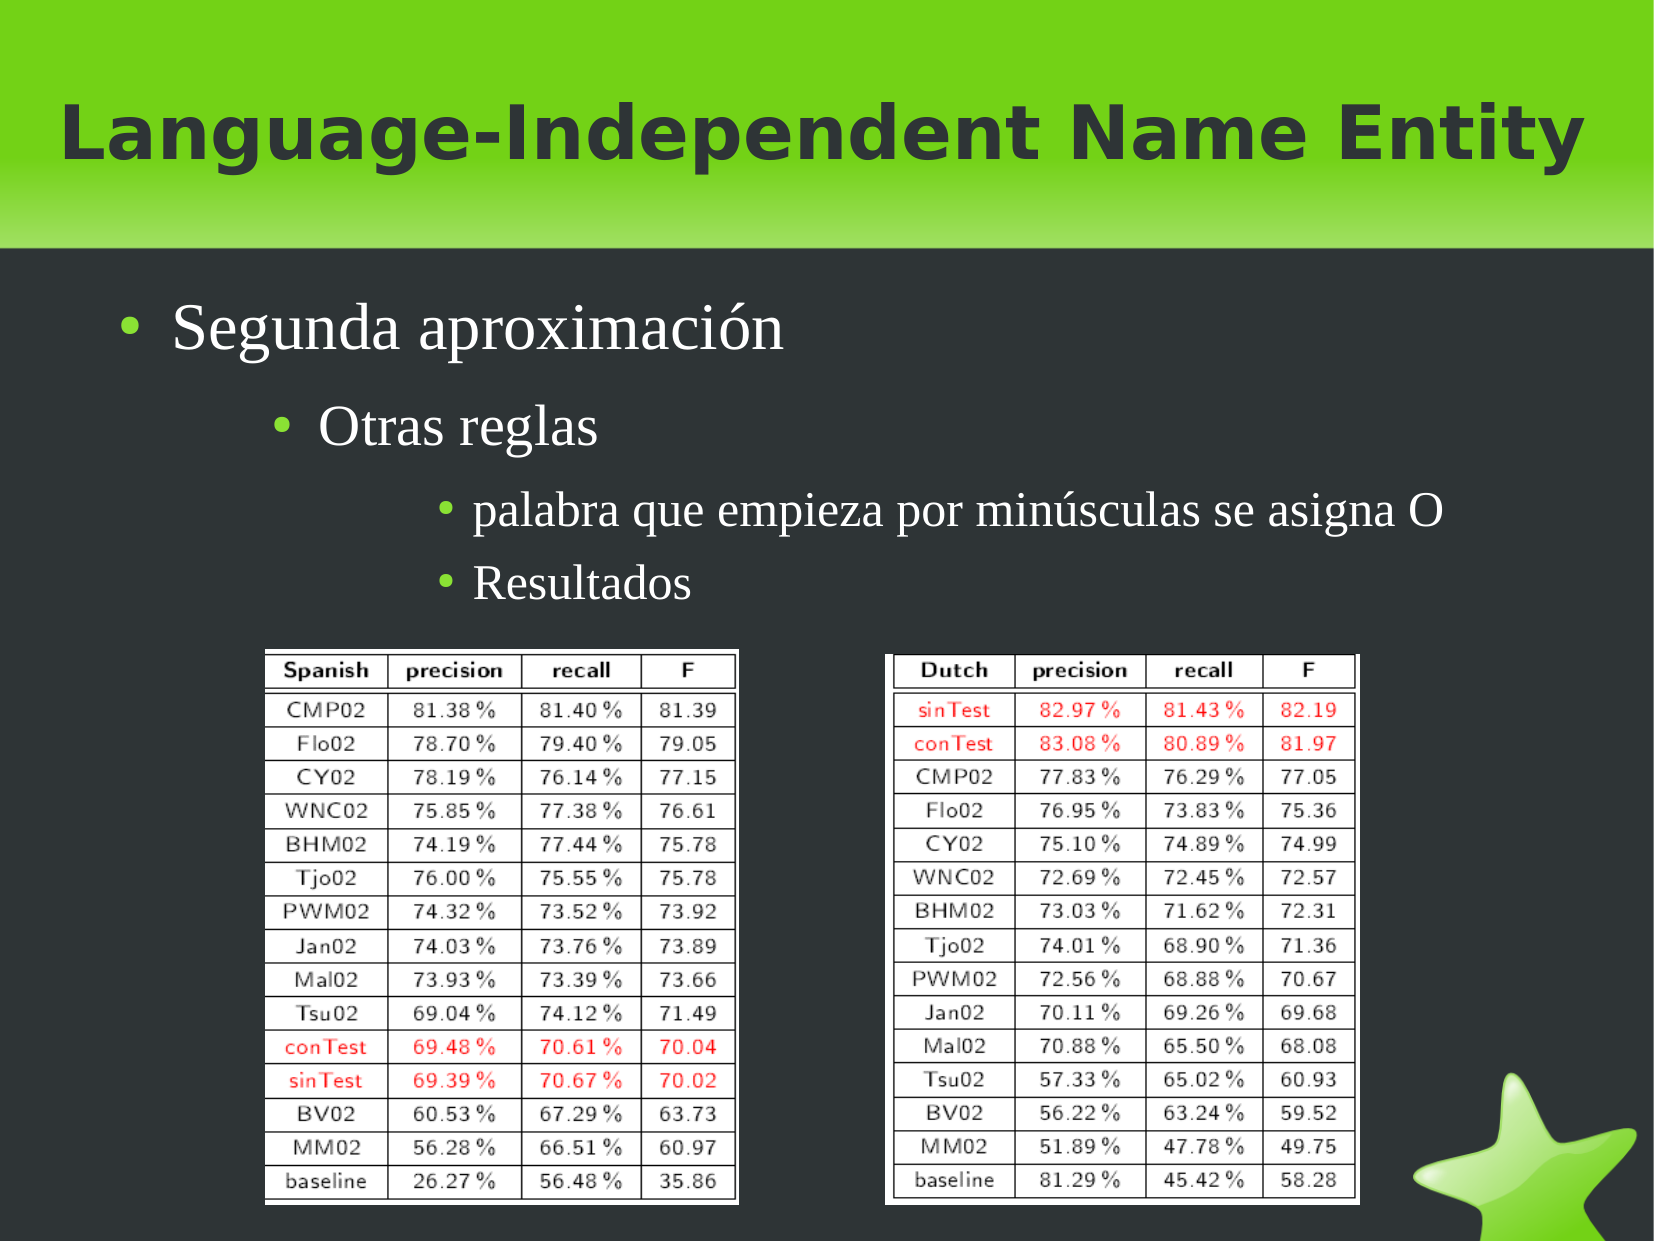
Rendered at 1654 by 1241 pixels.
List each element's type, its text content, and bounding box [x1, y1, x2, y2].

list Segunda aproximación Otras reglas palabra que empieza por minúsculas se asigna O Resultados [82, 290, 1571, 1094]
title Language-Independent Name Entity [59, 29, 1595, 237]
picture [0, 0, 1654, 1241]
